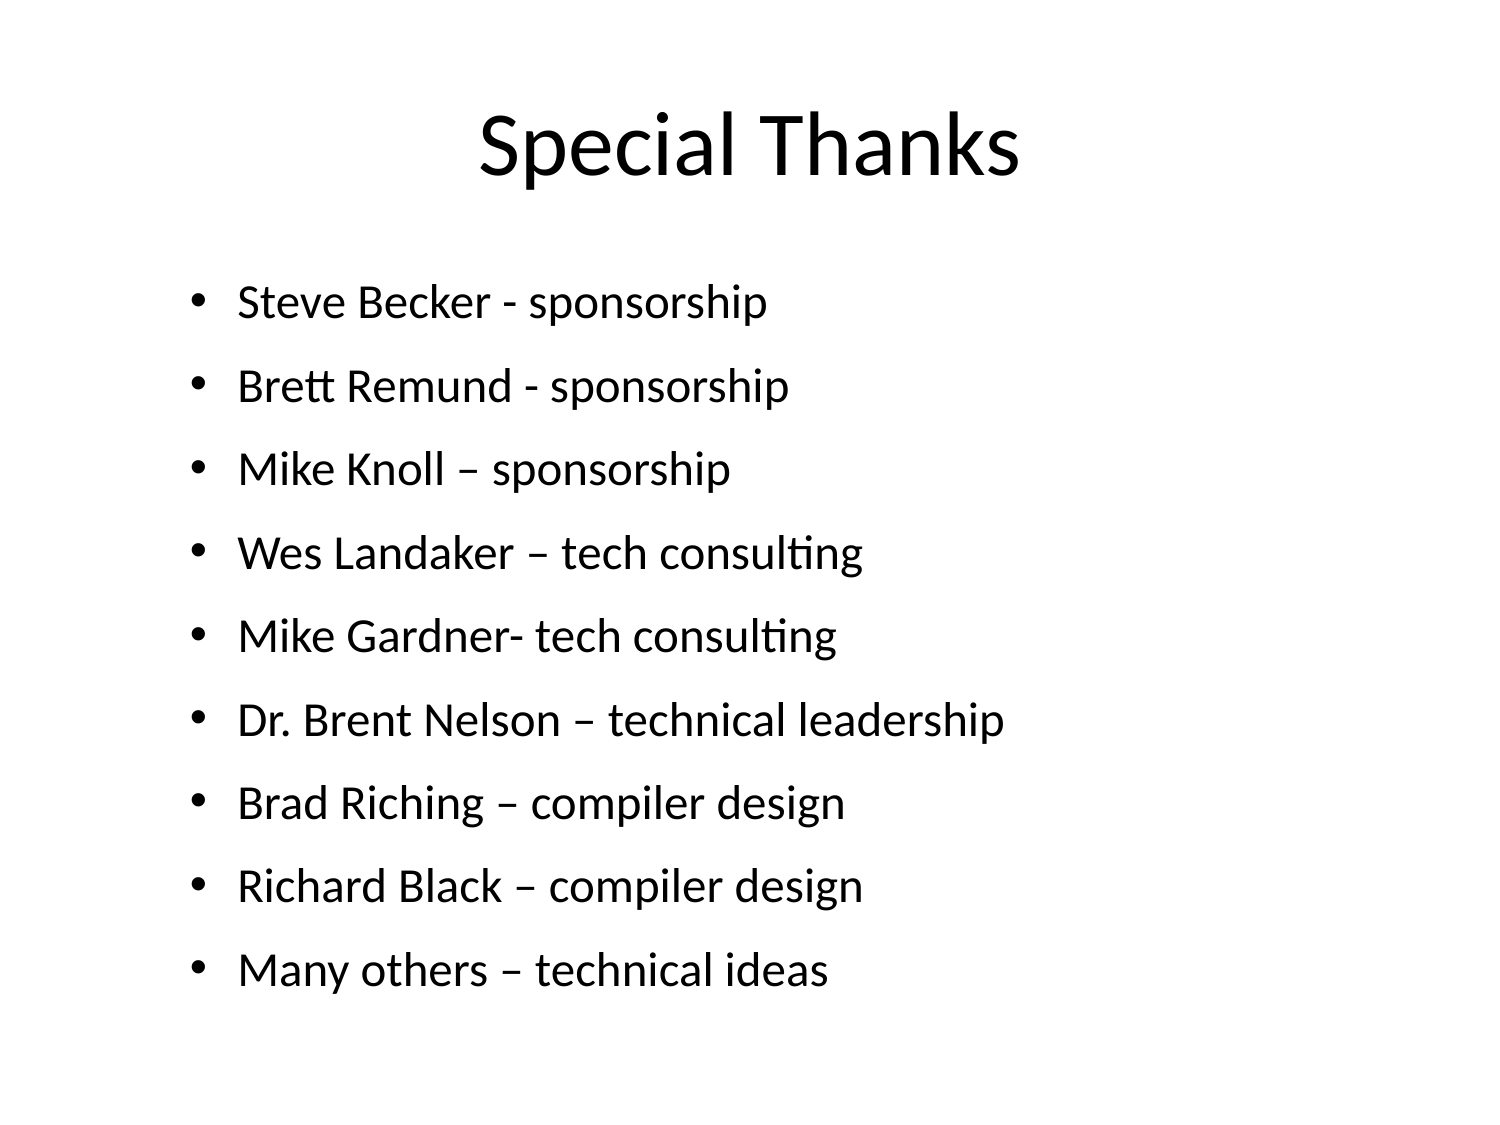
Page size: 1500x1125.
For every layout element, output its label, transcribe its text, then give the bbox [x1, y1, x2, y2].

list Steve Becker - sponsorship Brett Remund - sponsorship Mike Knoll – sponsorship Wes Landaker – tech consulting Mike Gardner- tech consulting Dr. Brent Nelson – technical leadership Brad Riching – compiler design Richard Black – compiler design Many others – technical ideas [174, 262, 1425, 1005]
title Special Thanks [75, 45, 1425, 233]
